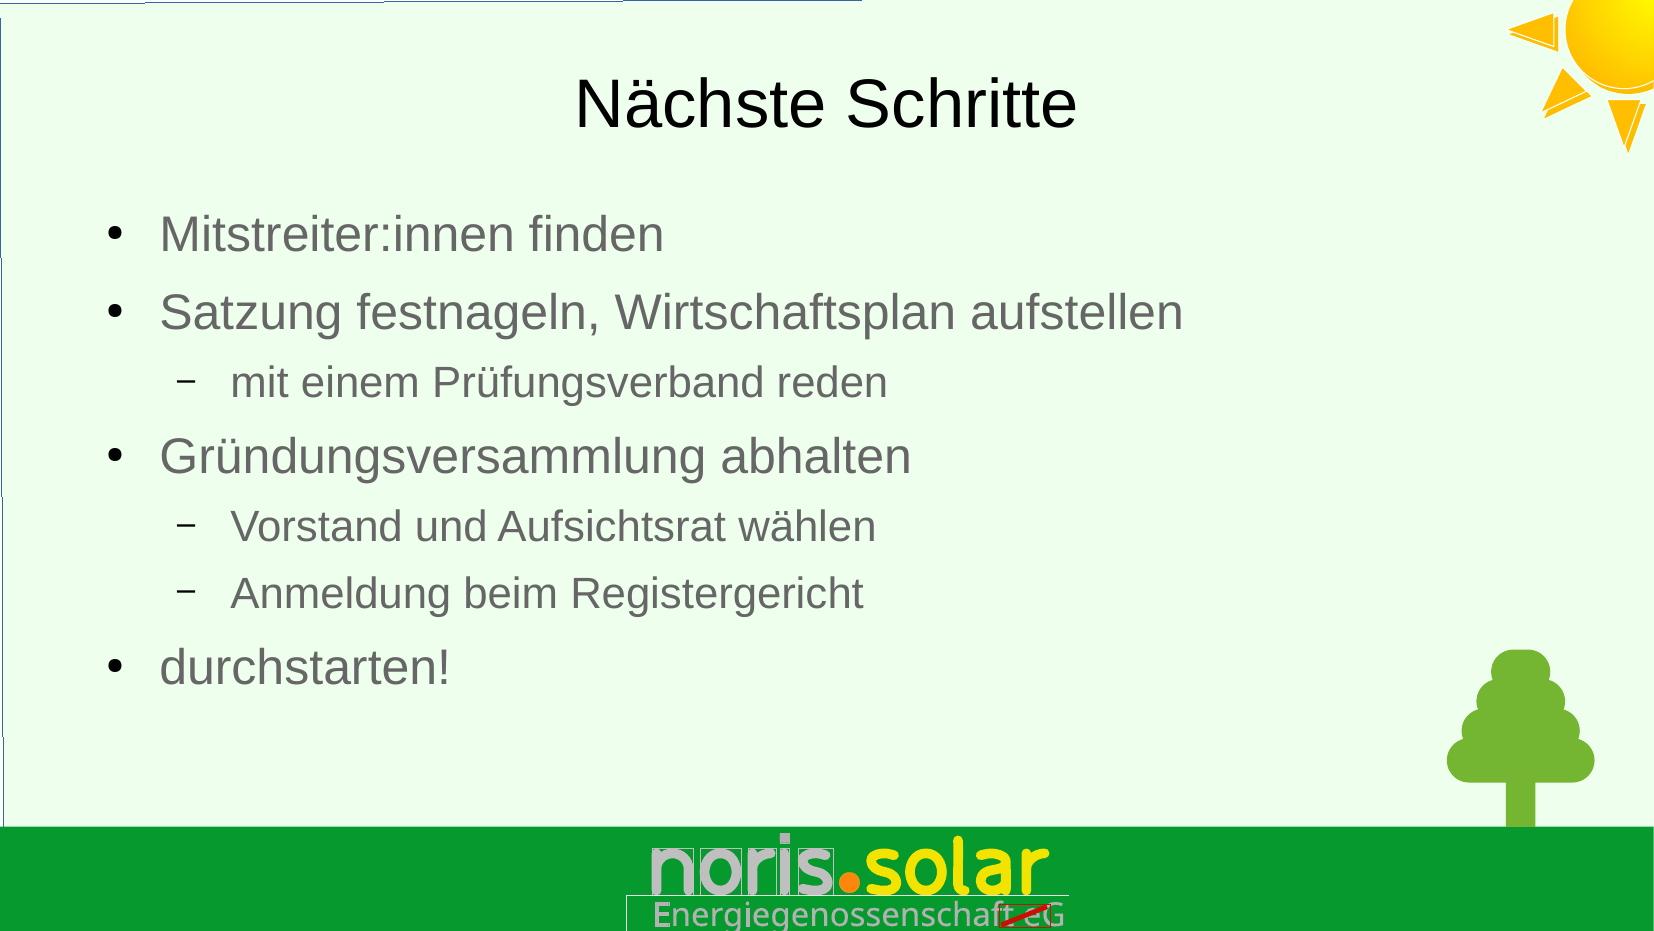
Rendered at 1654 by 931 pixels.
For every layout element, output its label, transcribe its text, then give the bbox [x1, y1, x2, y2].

title Nächste Schritte [88, 29, 1565, 178]
list Mitstreiter:innen finden Satzung festnageln, Wirtschaftsplan aufstellen mit einem Prüfungsverband reden Gründungsversammlung abhalten Vorstand und Aufsichtsrat wählen Anmeldung beim Registergericht durchstarten! [88, 206, 1565, 768]
